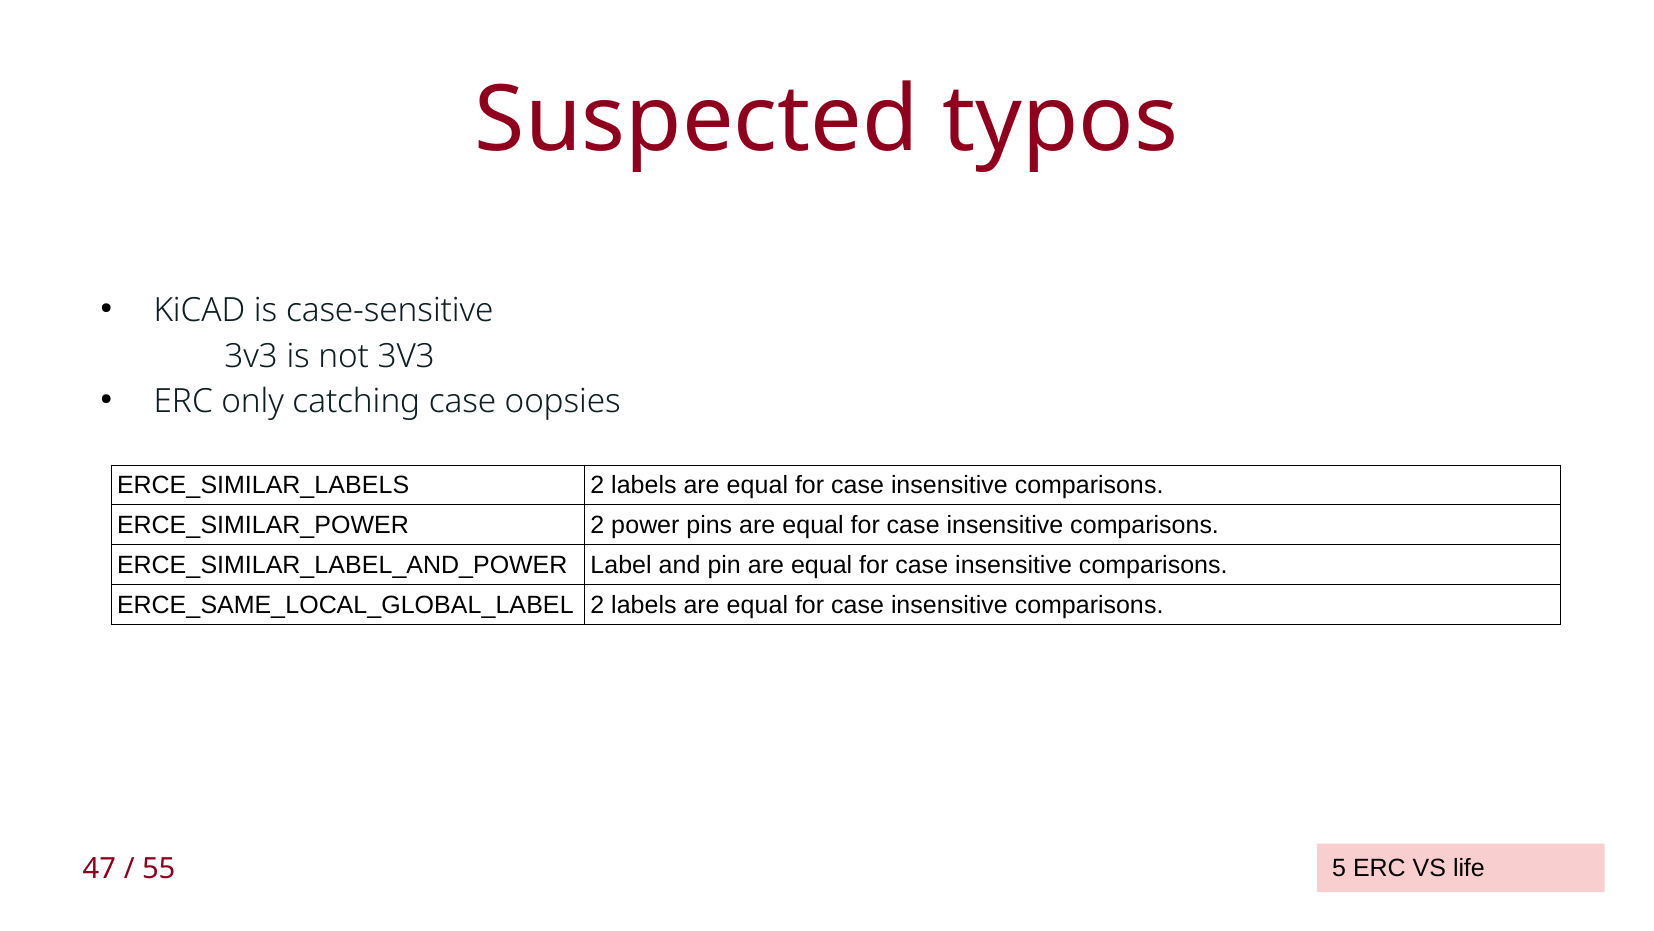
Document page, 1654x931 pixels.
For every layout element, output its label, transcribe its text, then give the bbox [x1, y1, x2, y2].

table_cell ERCE_SIMILAR_LABEL_AND_POWER [112, 545, 584, 584]
table_cell ERCE_SAME_LOCAL_GLOBAL_LABEL [112, 585, 584, 624]
list KiCAD is case-sensitive 3v3 is not 3V3 ERC only catching case oopsies [82, 286, 1571, 481]
table_cell 2 labels are equal for case insensitive comparisons. [585, 585, 1560, 624]
table_header 2 labels are equal for case insensitive comparisons. [585, 466, 1560, 504]
table_cell ERCE_SIMILAR_POWER [112, 505, 584, 544]
table_header ERCE_SIMILAR_LABELS [112, 466, 584, 504]
table_cell Label and pin are equal for case insensitive comparisons. [585, 545, 1560, 584]
text_box 5 ERC VS life [1317, 843, 1605, 893]
title Suspected typos [82, 37, 1571, 193]
table_cell 2 power pins are equal for case insensitive comparisons. [585, 505, 1560, 544]
